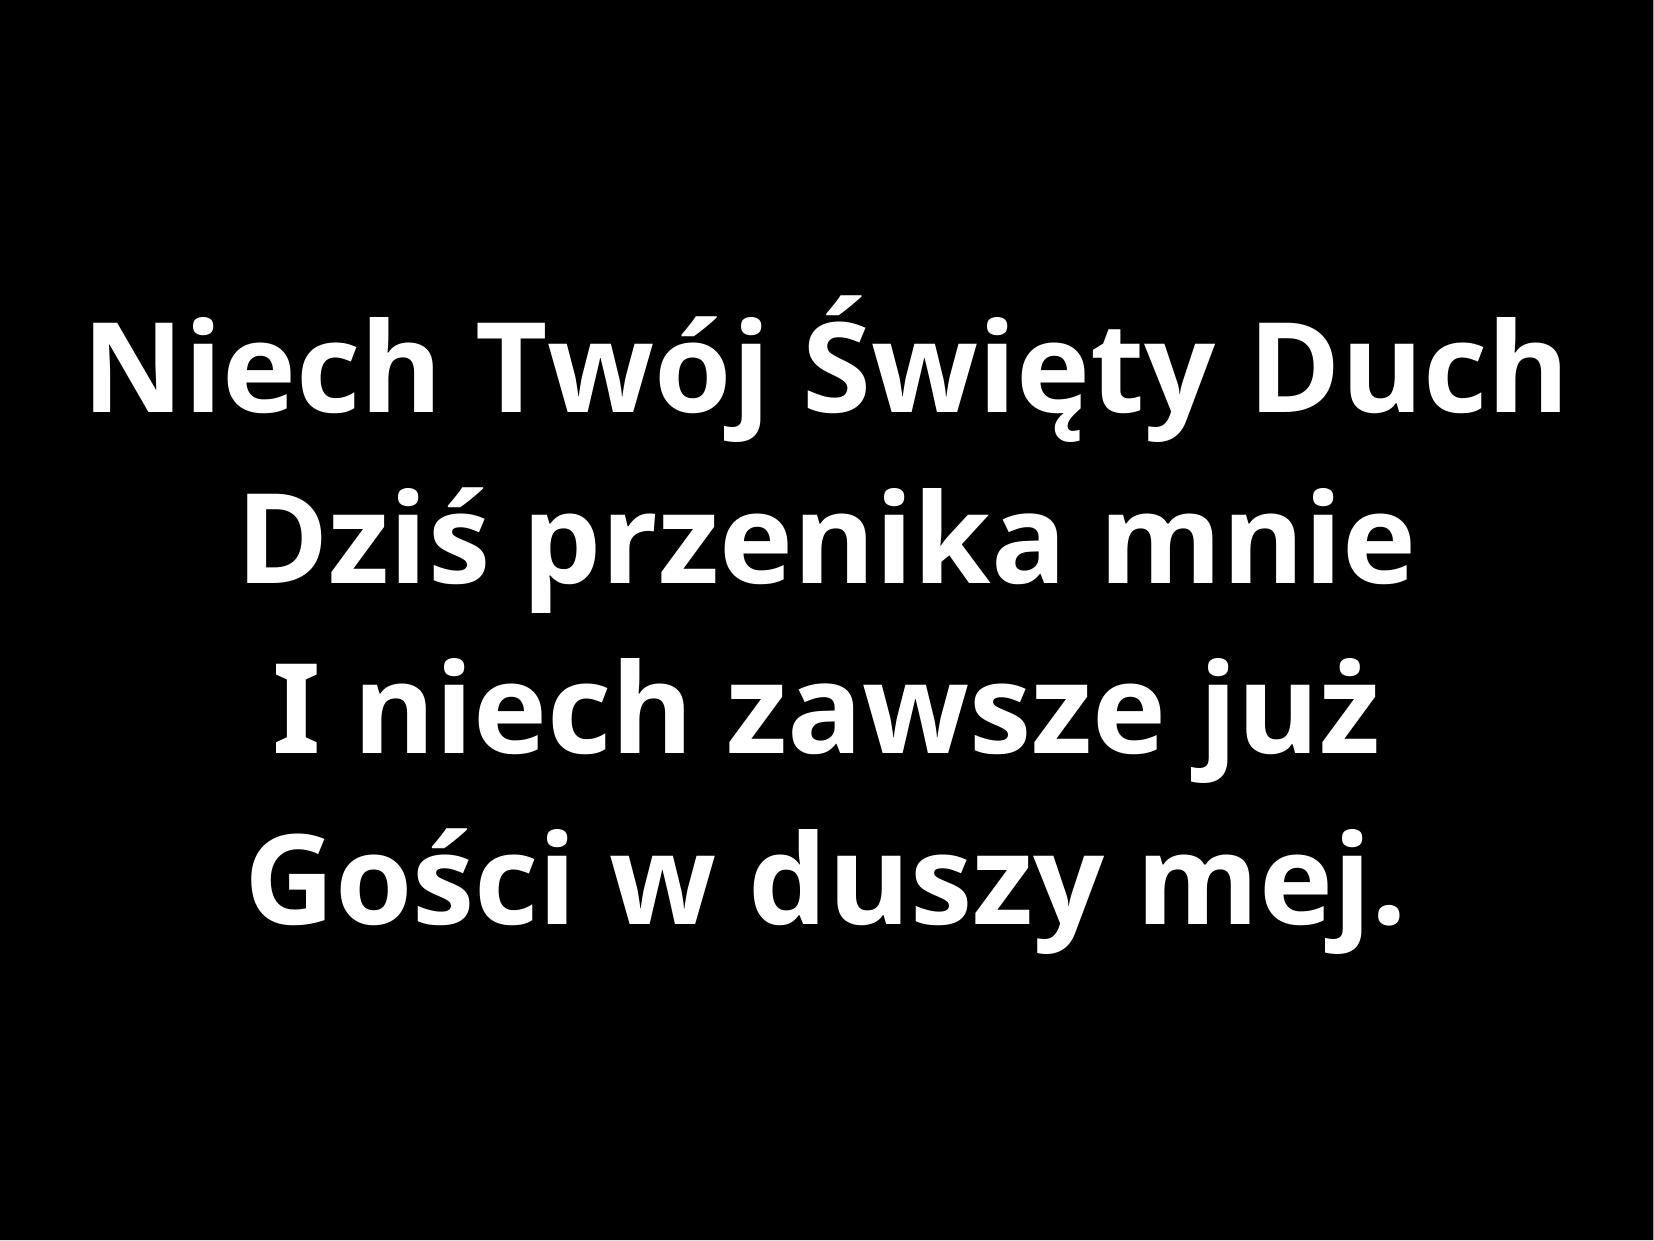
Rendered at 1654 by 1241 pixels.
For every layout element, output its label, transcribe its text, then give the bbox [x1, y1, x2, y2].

title Niech Twój Święty Duch Dziś przenika mnie I niech zawsze już Gości w duszy mej. [0, 0, 1654, 1241]
